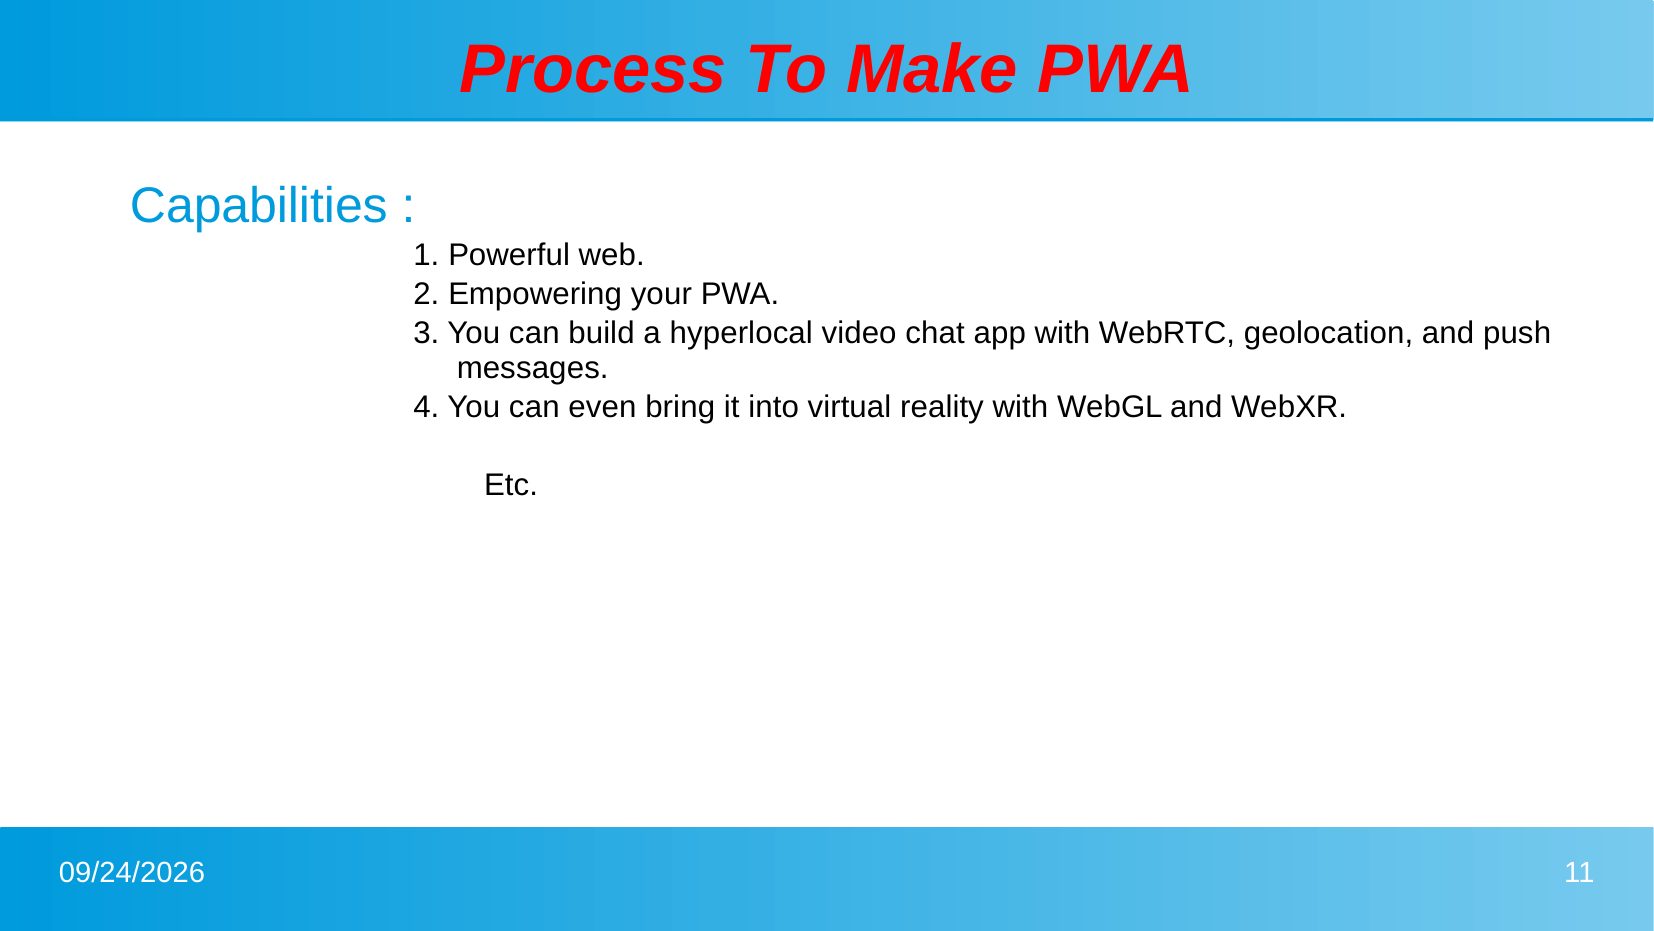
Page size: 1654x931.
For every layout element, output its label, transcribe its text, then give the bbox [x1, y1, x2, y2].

title Process To Make PWA [59, 29, 1595, 108]
list Capabilities : 1. Powerful web. 2. Empowering your PWA. 3. You can build a hyperlocal video chat app with WebRTC, geolocation, and push messages. 4. You can even bring it into virtual reality with WebGL and WebXR. Etc. [59, 177, 1595, 768]
